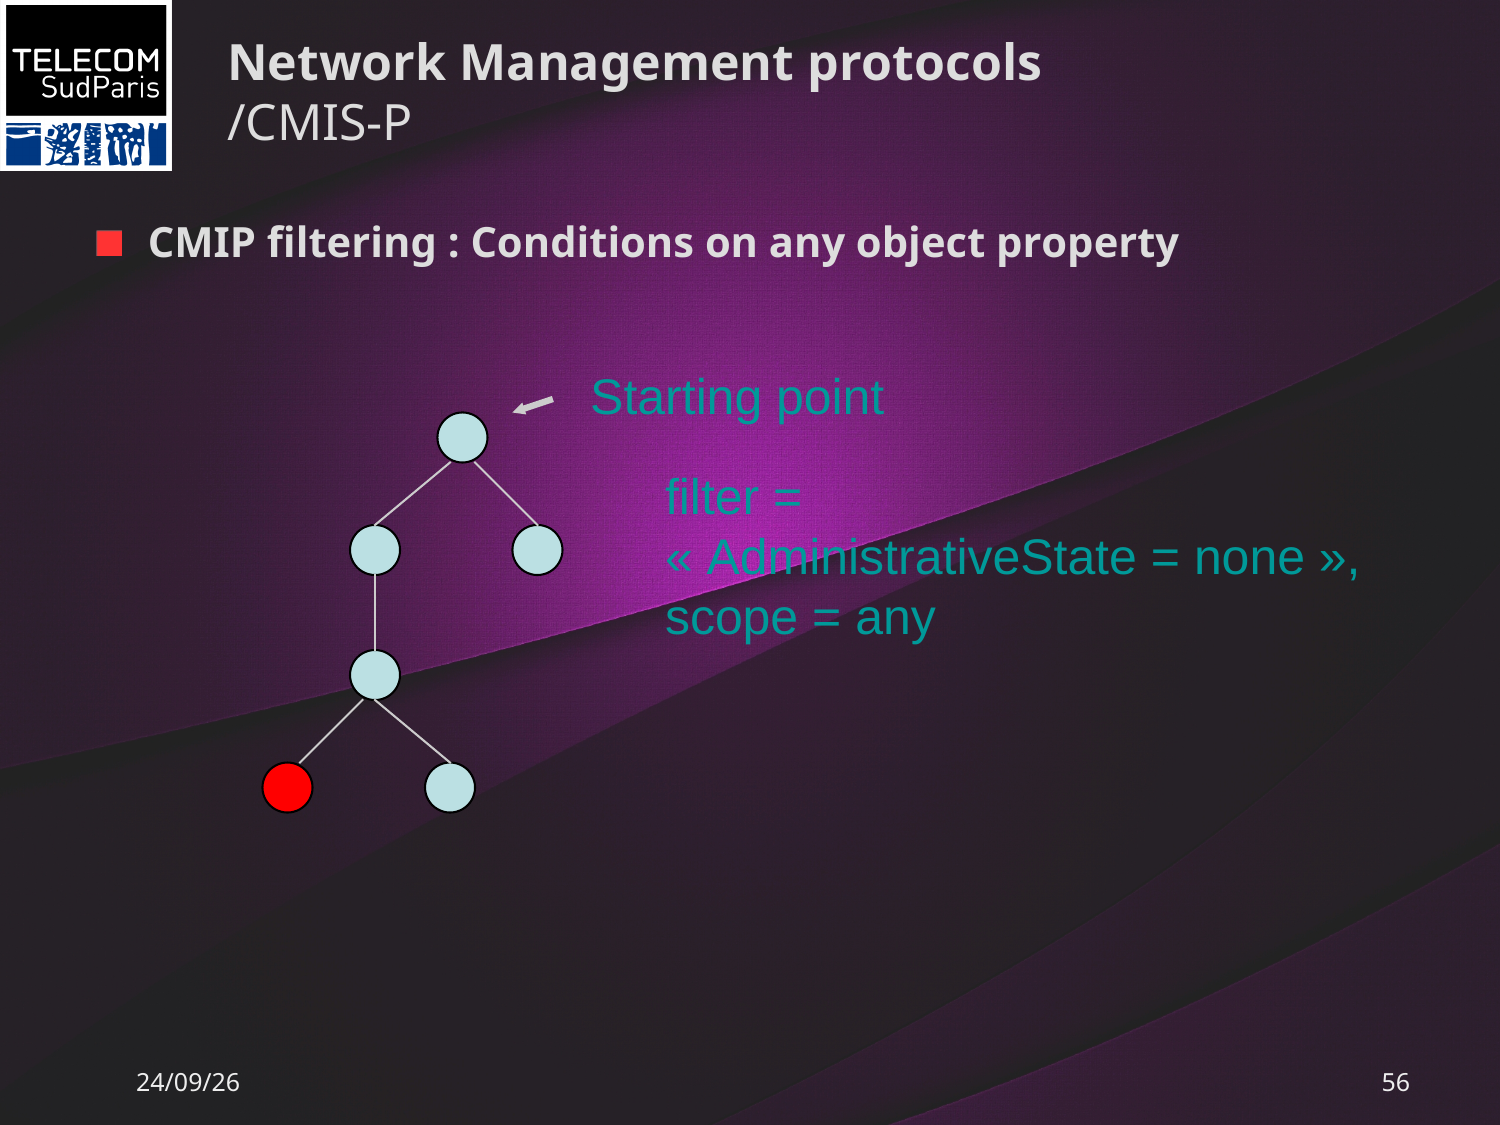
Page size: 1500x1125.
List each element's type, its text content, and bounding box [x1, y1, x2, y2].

list CMIP filtering : Conditions on any object property [76, 207, 1427, 977]
title Network Management protocols /CMIS-P [212, 30, 1406, 150]
text_box [437, 412, 488, 463]
text_box [350, 650, 401, 700]
text_box [512, 525, 563, 576]
text_box filter = « AdministrativeState = none », scope = any [650, 456, 1377, 652]
text_box [262, 762, 313, 813]
text_box [350, 525, 401, 575]
picture [0, 0, 1500, 1125]
text_box Starting point [575, 356, 900, 432]
text_box [425, 762, 476, 813]
